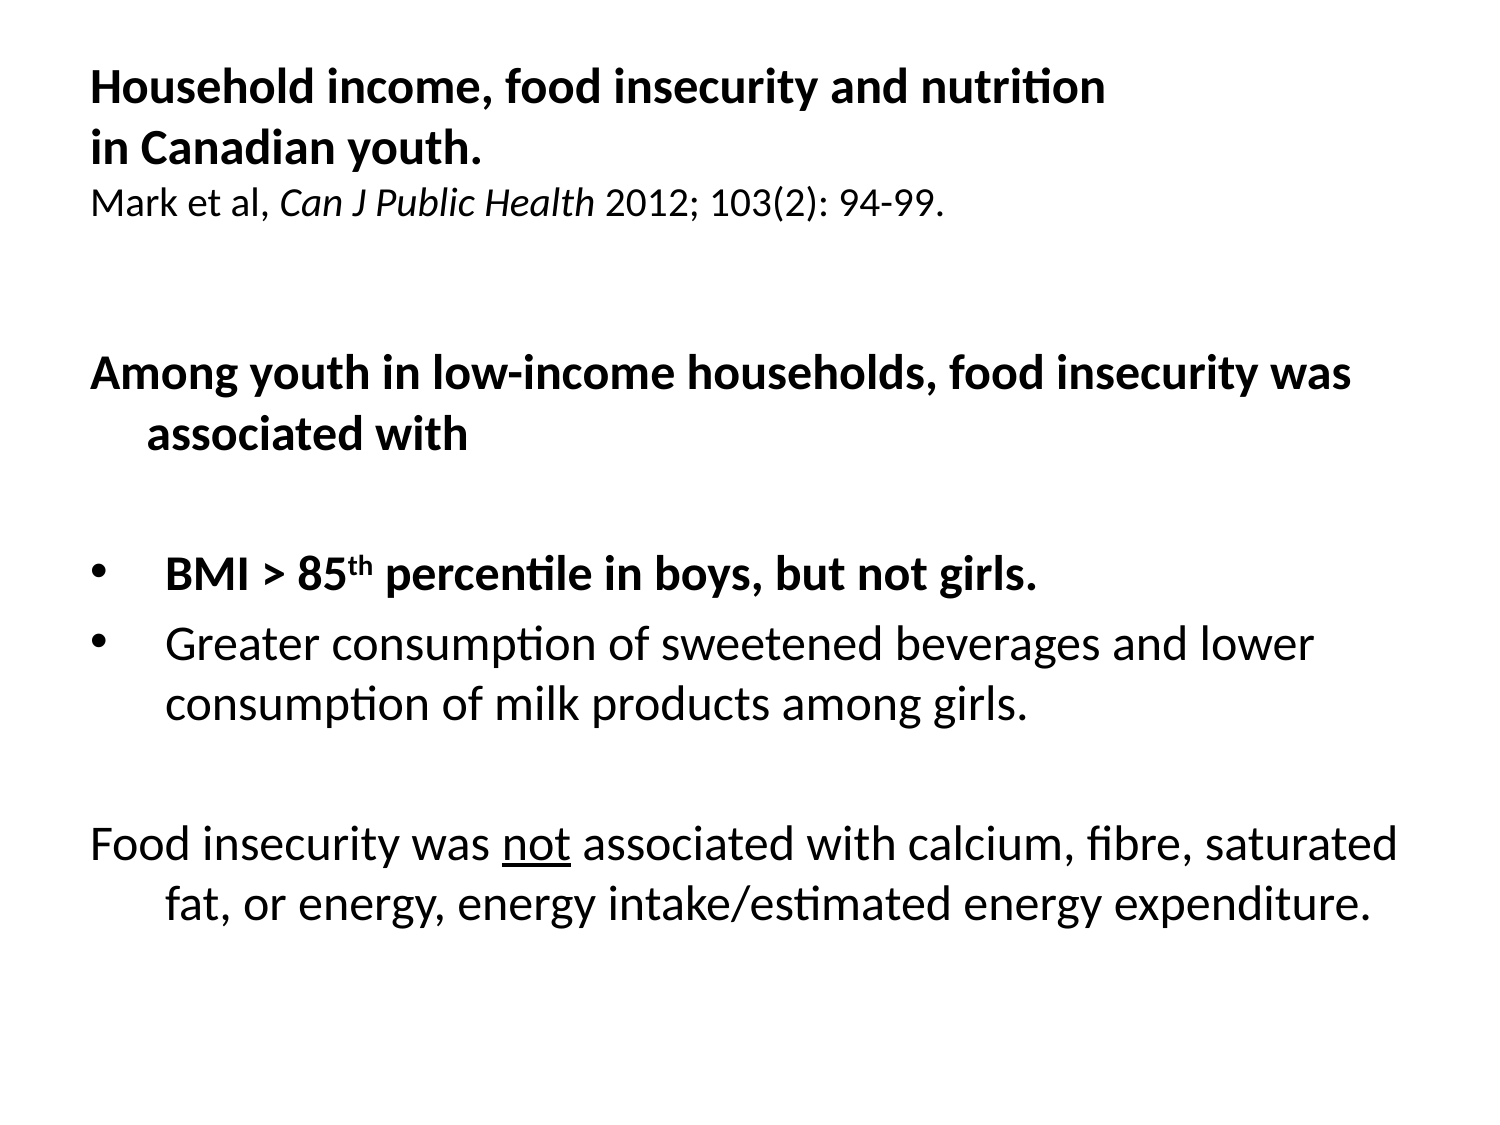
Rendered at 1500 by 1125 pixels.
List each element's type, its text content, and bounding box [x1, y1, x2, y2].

title Household income, food insecurity and nutrition in Canadian youth. Mark et al, Can J Public Health 2012; 103(2): 94-99. [75, 45, 1425, 233]
list Among youth in low-income households, food insecurity was associated with BMI > 85th percentile in boys, but not girls. Greater consumption of sweetened beverages and lower consumption of milk products among girls. Food insecurity was not associated with calcium, fibre, saturated fat, or energy, energy intake/estimated energy expenditure. [75, 262, 1425, 1005]
